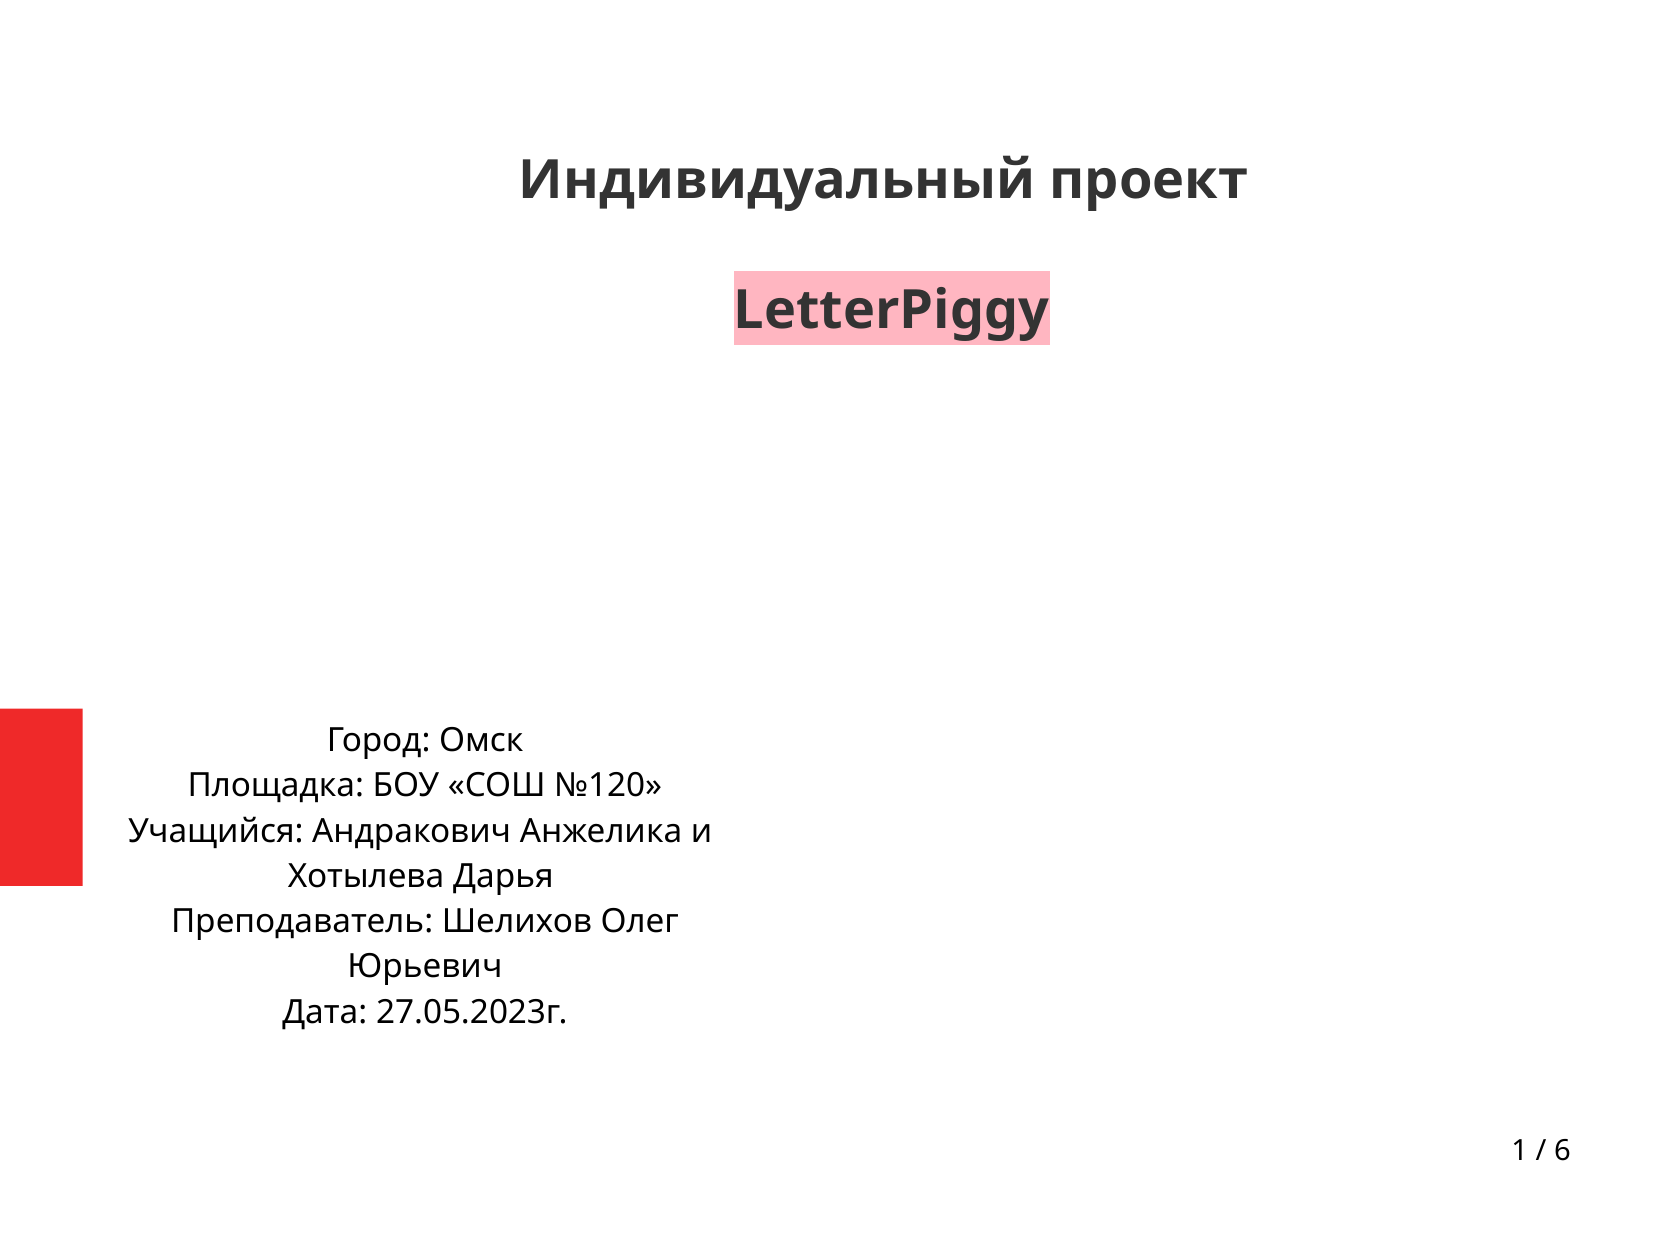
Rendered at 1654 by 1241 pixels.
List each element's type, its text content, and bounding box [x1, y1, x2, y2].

subtitle Город: Омск Площадка: БОУ «СОШ №120» Учащийся: Андракович Анжелика и Хотылева Дарья Преподаватель: Шелихов Олег Юрьевич Дата: 27.05.2023г. [94, 602, 756, 1033]
title Индивидуальный проект LetterPiggy [389, 106, 1371, 379]
